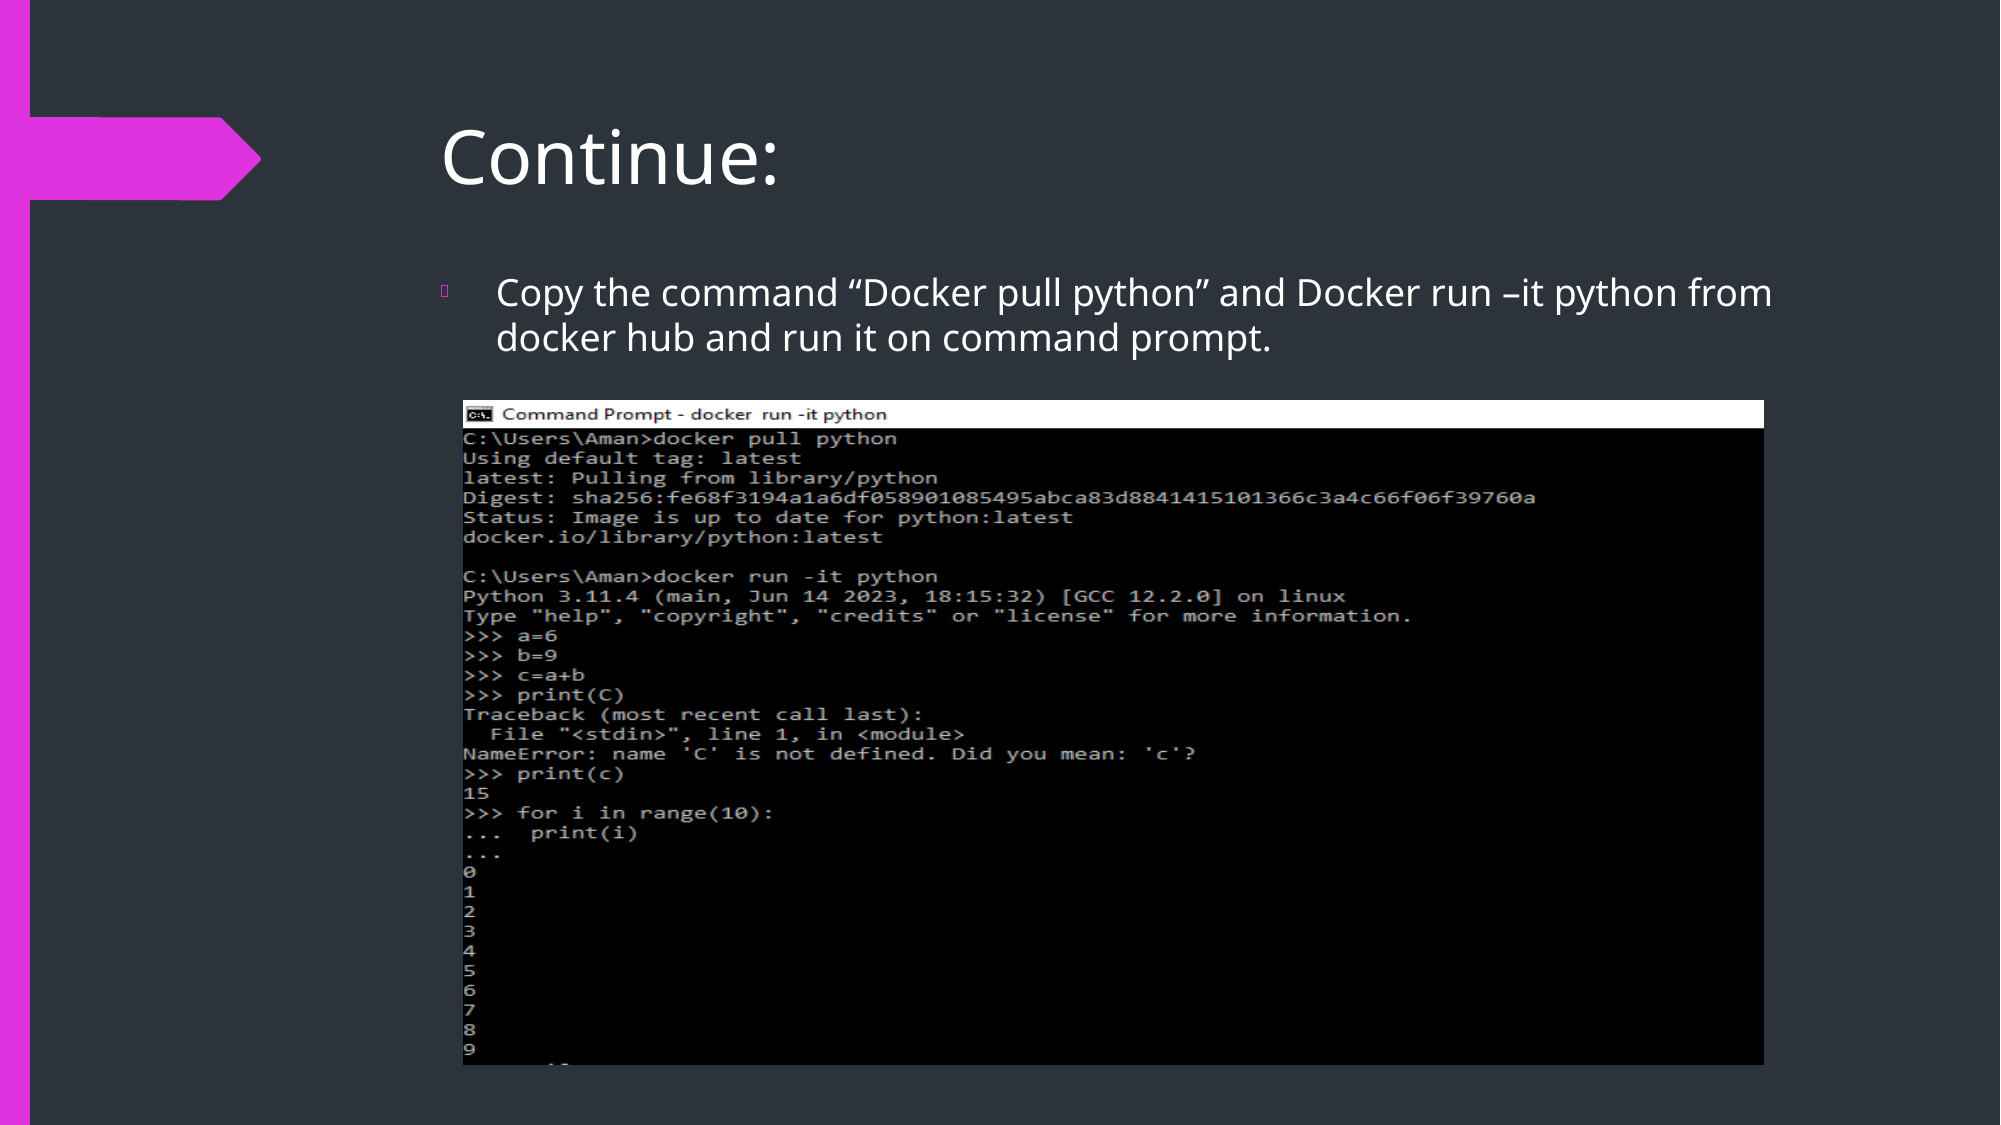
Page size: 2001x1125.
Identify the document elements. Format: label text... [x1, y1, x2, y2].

title Continue: [425, 102, 1888, 245]
list Copy the command “Docker pull python” and Docker run –it python from docker hub and run it on command prompt. [424, 261, 1888, 970]
picture [463, 400, 1764, 1065]
